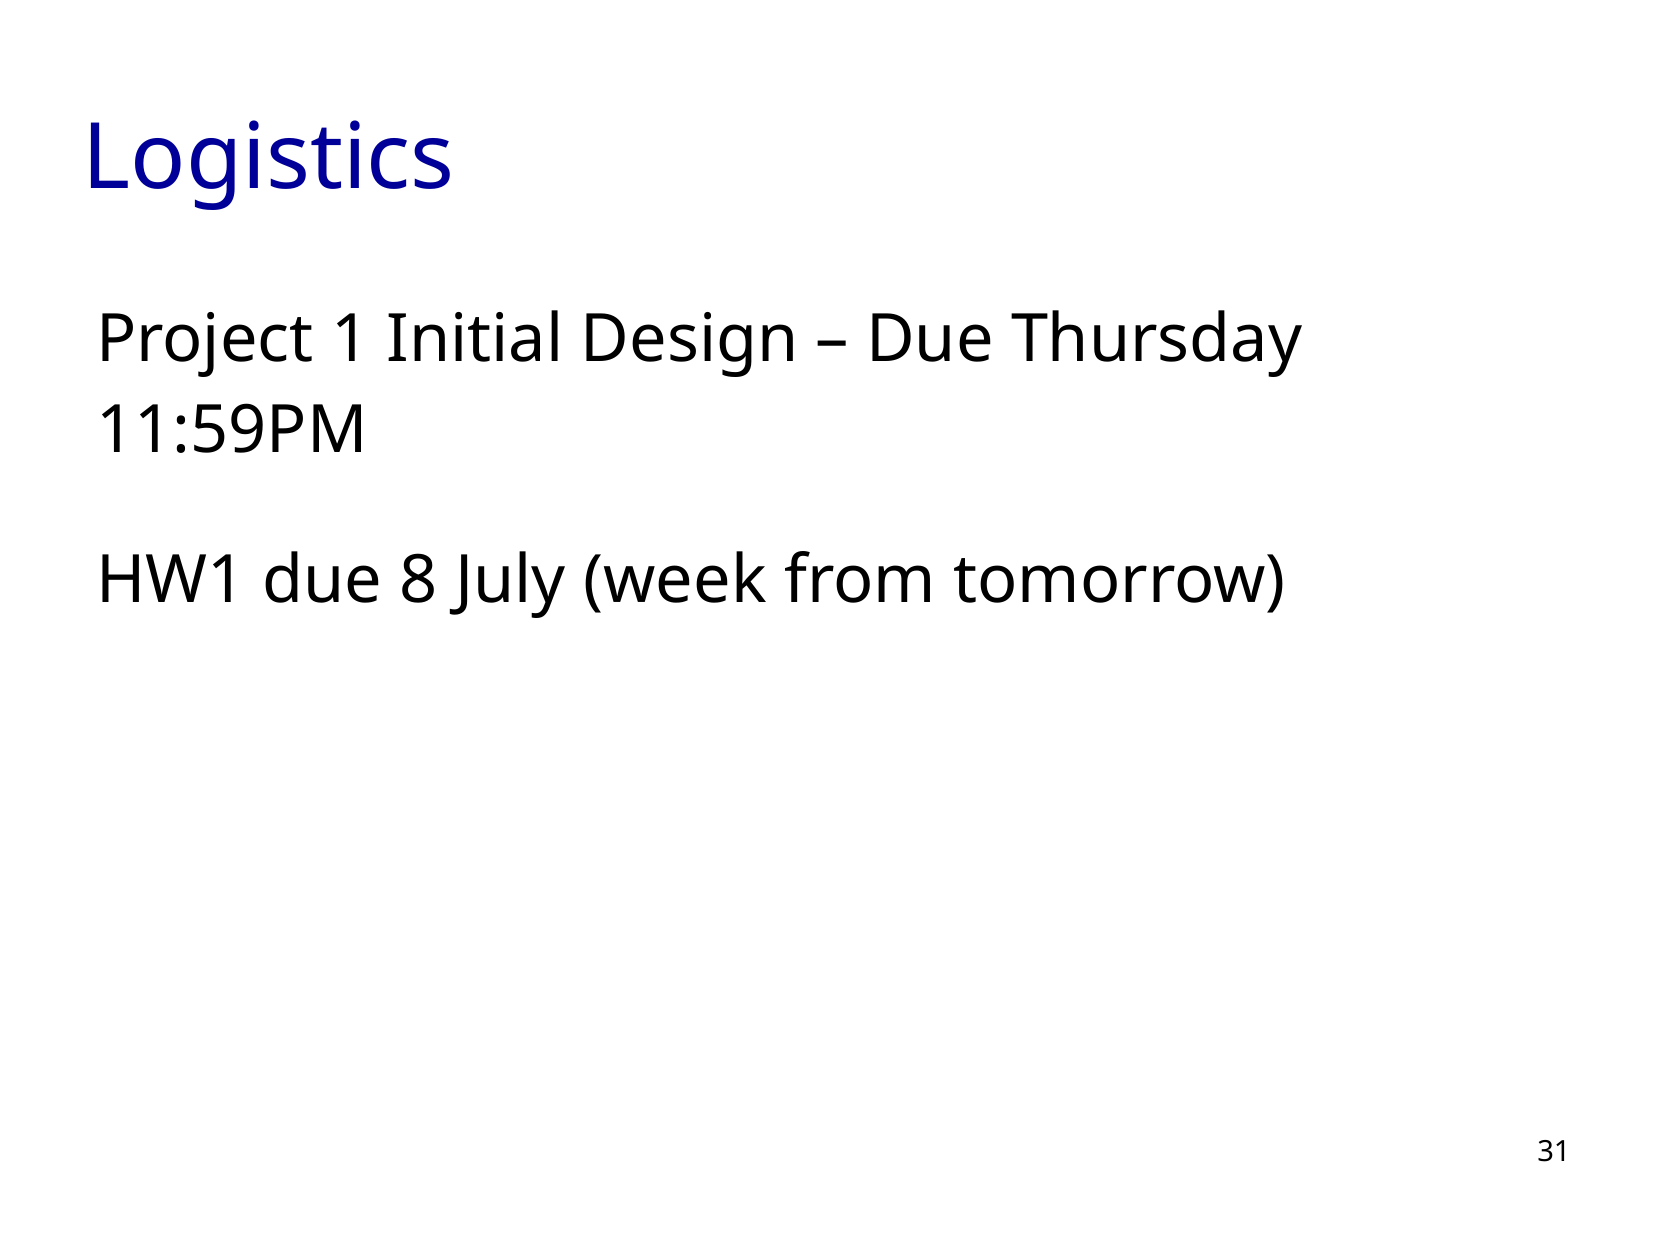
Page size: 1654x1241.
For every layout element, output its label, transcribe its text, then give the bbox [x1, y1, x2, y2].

title Logistics [82, 49, 1571, 257]
list Project 1 Initial Design – Due Thursday 11:59PM HW1 due 8 July (week from tomorrow) [60, 290, 1571, 1096]
